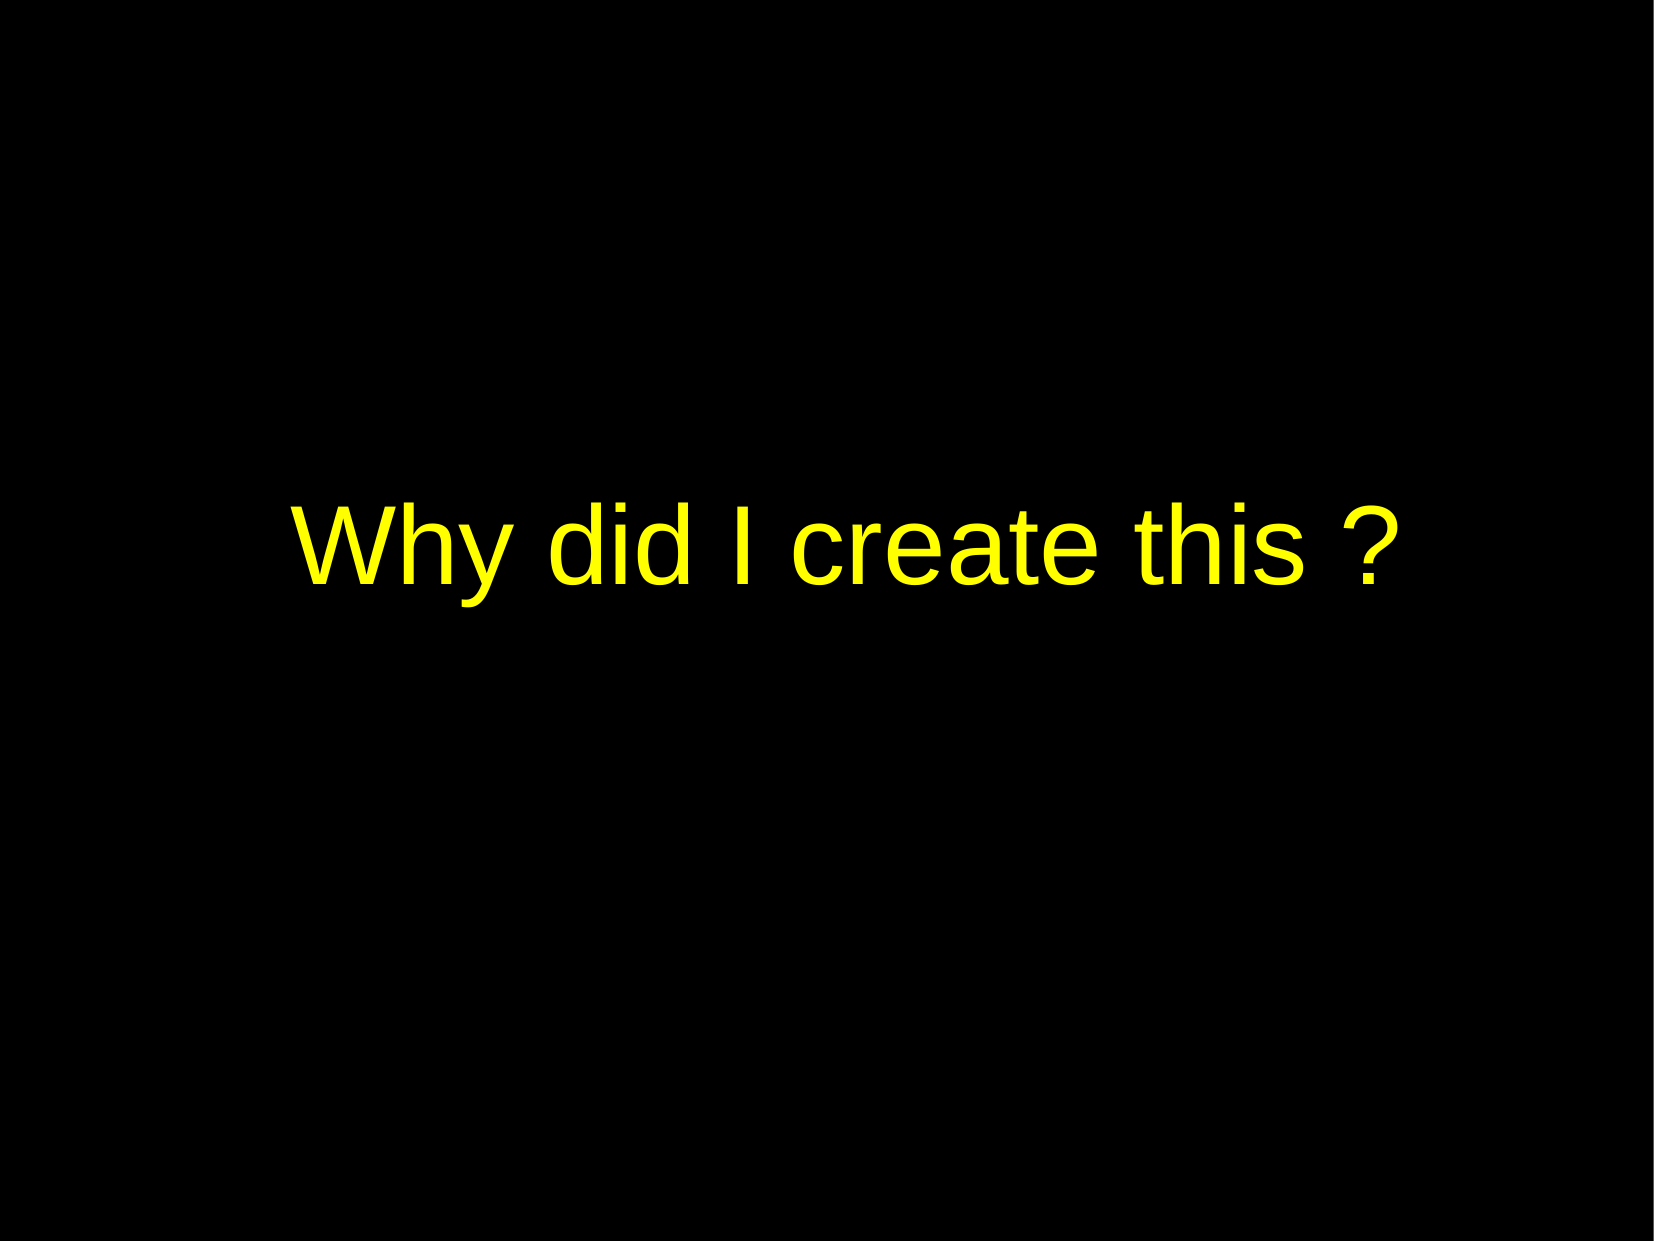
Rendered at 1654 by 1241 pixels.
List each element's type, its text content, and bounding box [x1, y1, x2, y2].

text_box Why did I create this ? [275, 475, 1418, 616]
